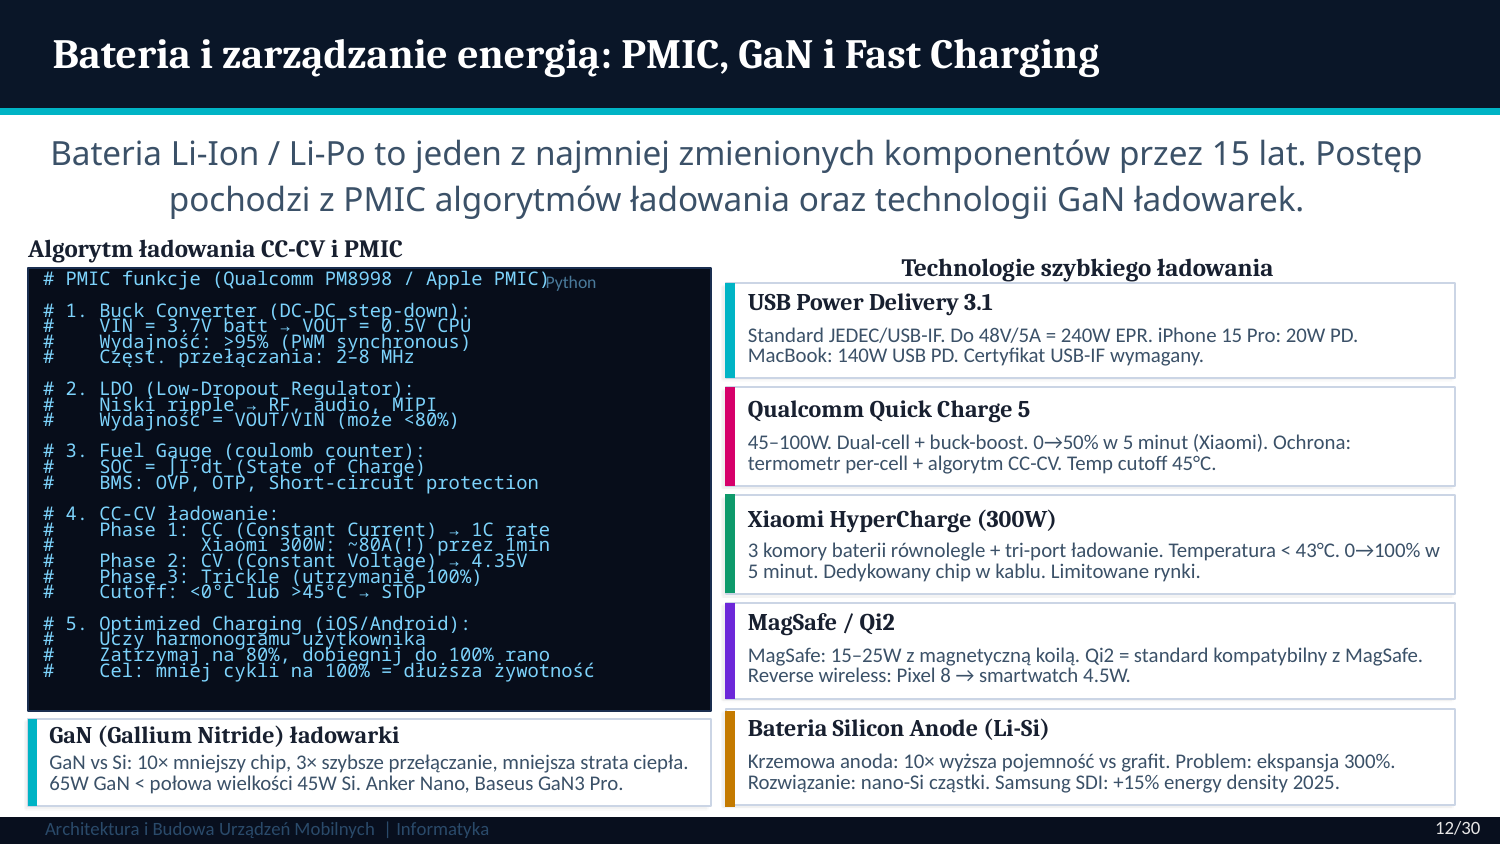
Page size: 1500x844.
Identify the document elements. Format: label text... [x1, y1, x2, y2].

text_box GaN (Gallium Nitride) ładowarki [49, 716, 702, 754]
text_box [725, 387, 1455, 486]
text_box Python [546, 271, 696, 276]
text_box 45–100W. Dual-cell + buck-boost. 0→50% w 5 minut (Xiaomi). Ochrona: termometr per-cell + algorytm CC-CV. Temp cutoff 45°C. [748, 434, 1445, 476]
text_box 3 komory baterii równolegle + tri-port ładowanie. Temperatura < 43°C. 0→100% w 5 minut. Dedykowany chip w kablu. Limitowane rynki. [748, 540, 1445, 586]
text_box Algorytm ładowania CC-CV i PMIC [28, 228, 711, 268]
text_box GaN vs Si: 10× mniejszy chip, 3× szybsze przełączanie, mniejsza strata ciepła. 65W GaN < połowa wielkości 45W Si. Anker Nano, Baseus GaN3 Pro. [49, 754, 702, 795]
text_box [725, 494, 1455, 594]
text_box # PMIC funkcje (Qualcomm PM8998 / Apple PMIC) # 1. Buck Converter (DC-DC step-down): # VIN = 3.7V batt → VOUT = 0.5V CPU # Wydajność: >95% (PWM synchronous) # Częst. przełączania: 2–8 MHz # 2. LDO (Low-Dropout Regulator): # Niski ripple → RF, audio, MIPI # Wydajność = VOUT/VIN (może <80%) # 3. Fuel Gauge (coulomb counter): # SOC = ∫I·dt (State of Charge) # BMS: OVP, OTP, Short-circuit protection # 4. CC-CV ładowanie: # Phase 1: CC (Constant Current) → 1C rate # Xiaomi 300W: ~80A(!) przez 1min # Phase 2: CV (Constant Voltage) → 4.35V # Phase 3: Trickle (utrzymanie 100%) # Cutoff: <0°C lub >45°C → STOP # 5. Optimized Charging (iOS/Android): # Uczy harmonogramu użytkownika # Zatrzymaj na 80%, dobiegnij do 100% rano # Cel: mniej cykli na 100% = dłuższa żywotność [43, 276, 699, 703]
text_box /30 [1420, 806, 1500, 844]
text_box MagSafe / Qi2 [748, 603, 1445, 642]
text_box Bateria Silicon Anode (Li-Si) [748, 709, 1445, 748]
text_box Krzemowa anoda: 10× wyższa pojemność vs grafit. Problem: ekspansja 300%. Rozwiązanie: nano-Si cząstki. Samsung SDI: +15% energy density 2025. [748, 753, 1445, 795]
text_box Bateria Li-Ion / Li-Po to jeden z najmniej zmienionych komponentów przez 15 lat. Postęp pochodzi z PMIC algorytmów ładowania oraz technologii GaN ładowarek. [28, 123, 1447, 214]
text_box [0, 0, 1500, 115]
text_box [725, 603, 1455, 699]
text_box [0, 817, 1420, 844]
text_box Architektura i Budowa Urządzeń Mobilnych | Informatyka [45, 819, 1420, 843]
text_box Xiaomi HyperCharge (300W) [748, 498, 1445, 540]
text_box [725, 709, 1455, 807]
text_box Standard JEDEC/USB-IF. Do 48V/5A = 240W EPR. iPhone 15 Pro: 20W PD. MacBook: 140W USB PD. Certyfikat USB-IF wymagany. [748, 327, 1445, 368]
text_box [725, 283, 1455, 378]
text_box MagSafe: 15–25W z magnetyczną koilą. Qi2 = standard kompatybilny z MagSafe. Reverse wireless: Pixel 8 → smartwatch 4.5W. [748, 646, 1445, 688]
text_box Bateria i zarządzanie energią: PMIC, GaN i Fast Charging [53, 9, 1447, 102]
text_box Qualcomm Quick Charge 5 [748, 390, 1445, 429]
text_box [28, 268, 711, 711]
text_box Technologie szybkiego ładowania [721, 252, 1455, 284]
text_box [28, 719, 711, 806]
text_box USB Power Delivery 3.1 [748, 283, 1445, 322]
